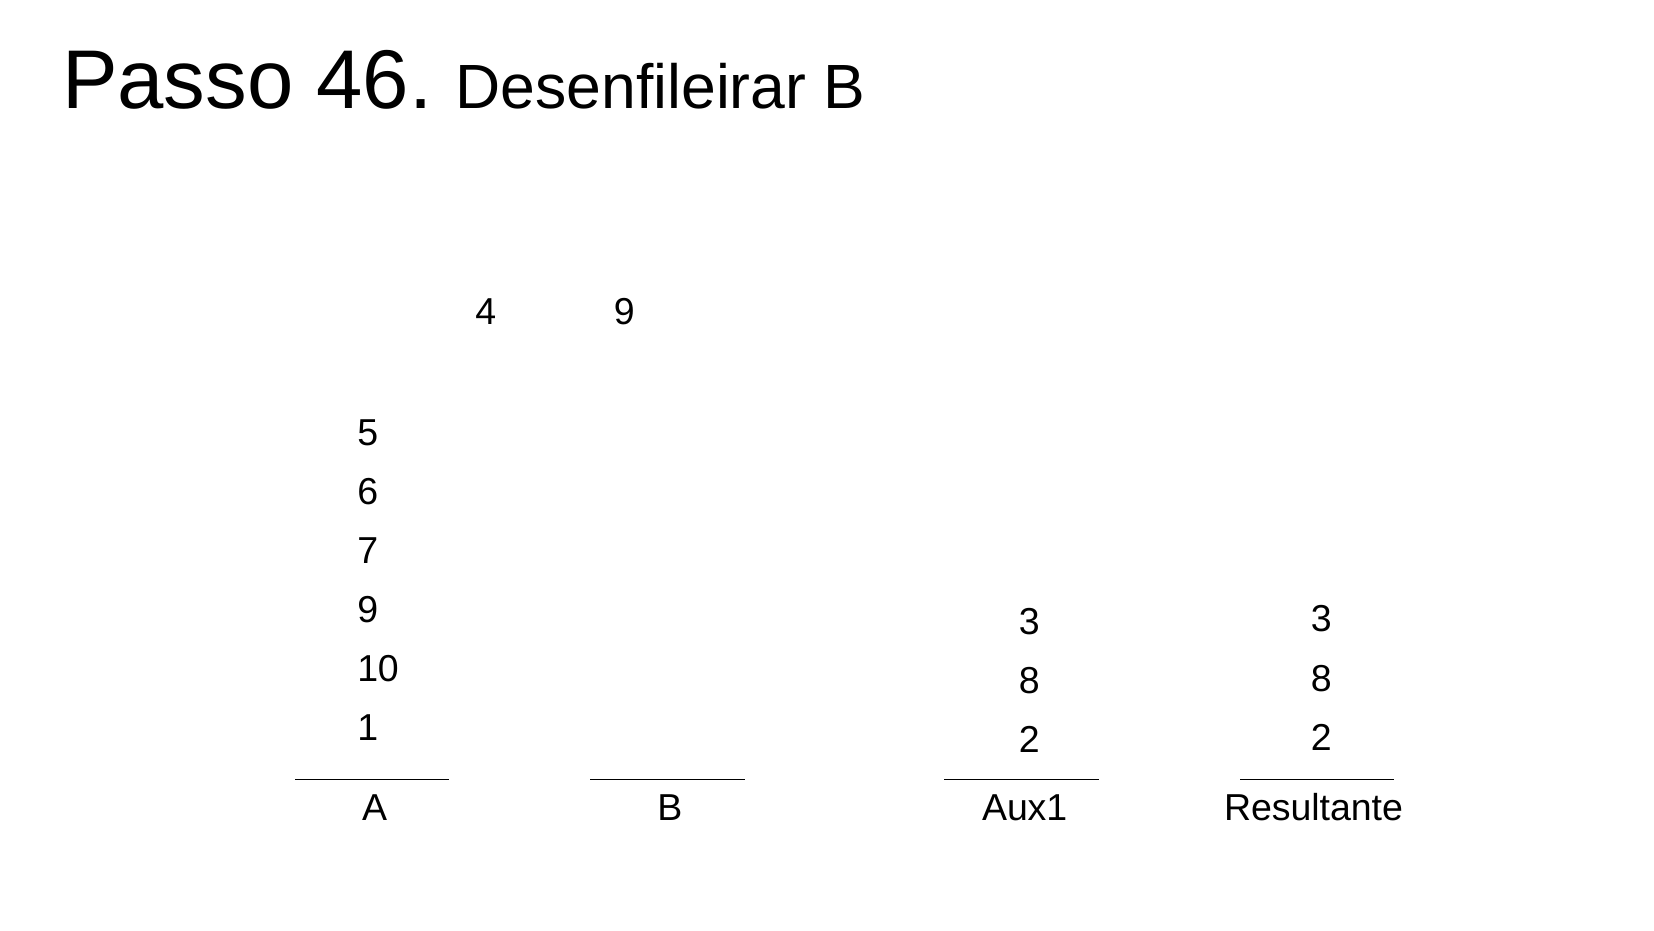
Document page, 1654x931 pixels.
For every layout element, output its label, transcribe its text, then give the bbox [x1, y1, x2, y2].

text_box 3 [1296, 590, 1347, 648]
text_box A [347, 779, 508, 837]
text_box Resultante [1209, 779, 1418, 837]
text_box 1 [342, 699, 426, 756]
text_box 5 [342, 403, 426, 461]
text_box 3 [1003, 592, 1055, 650]
text_box 6 [342, 462, 426, 520]
text_box 2 [1003, 710, 1055, 768]
text_box 8 [1296, 649, 1347, 707]
text_box 2 [1296, 708, 1347, 766]
text_box 9 [599, 283, 650, 341]
text_box Aux1 [967, 780, 1083, 837]
text_box 8 [1003, 651, 1055, 709]
text_box 7 [342, 521, 426, 579]
text_box 4 [460, 283, 544, 341]
text_box Passo 46. Desenfileirar B [47, 25, 1607, 274]
text_box B [642, 780, 698, 837]
text_box 9 [342, 580, 426, 638]
text_box 10 [342, 640, 426, 697]
